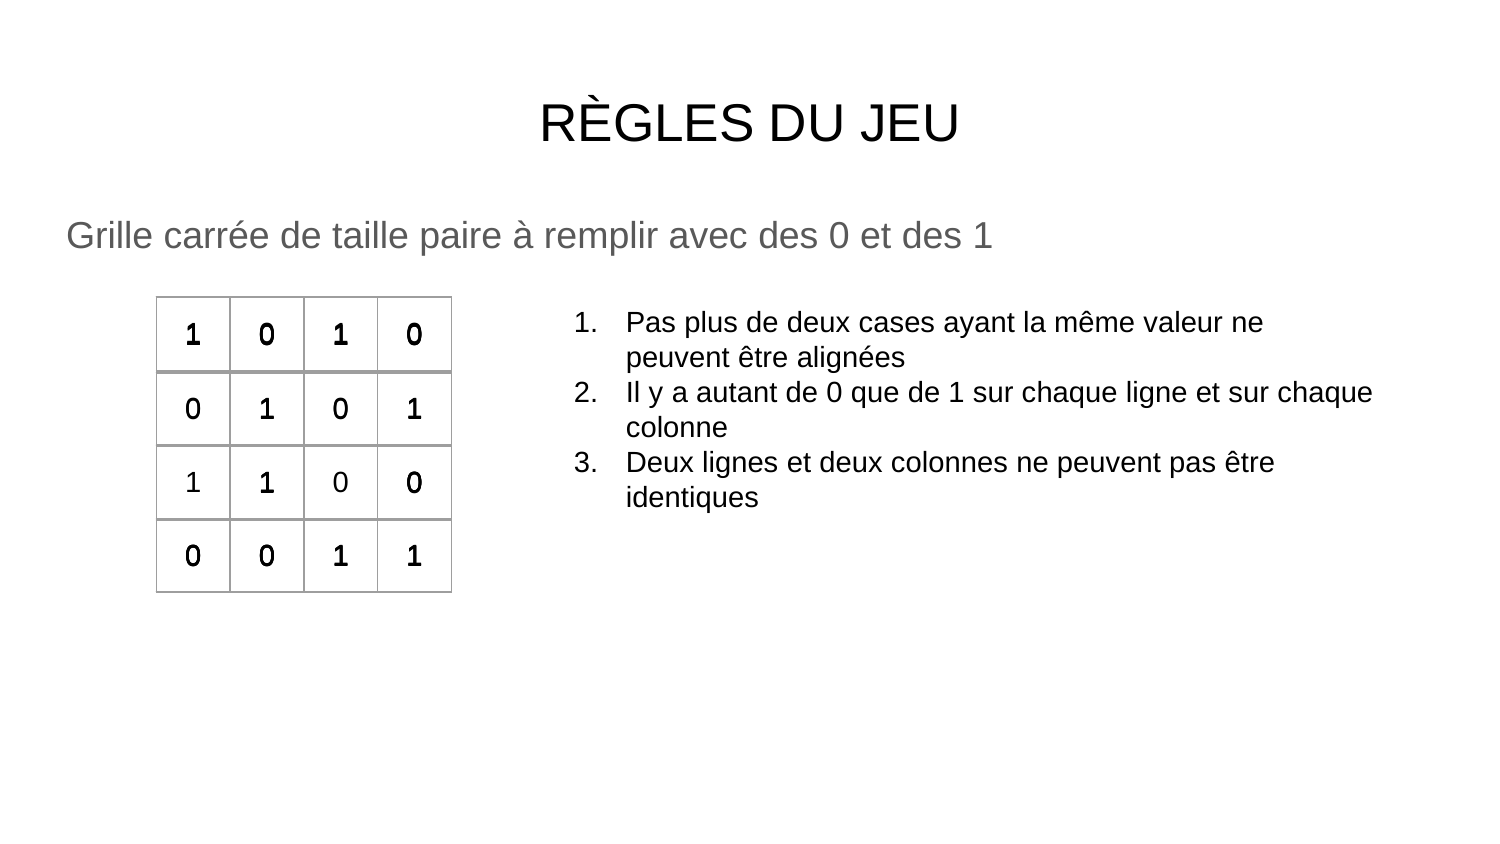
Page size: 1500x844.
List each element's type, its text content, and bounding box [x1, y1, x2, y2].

table_cell 0 [305, 374, 377, 445]
text_box Pas plus de deux cases ayant la même valeur ne peuvent être alignées Il y a autant de 0 que de 1 sur chaque ligne et sur chaque colonne Deux lignes et deux colonnes ne peuvent pas être identiques [535, 288, 1391, 529]
table_header 0 [231, 298, 303, 372]
title RÈGLES DU JEU [51, 72, 1449, 167]
table_cell 1 [305, 520, 377, 591]
table_cell 1 [231, 374, 303, 445]
table_cell 0 [305, 447, 377, 518]
table_cell 0 [157, 374, 229, 445]
table_cell 1 [378, 374, 451, 445]
table_cell 1 [231, 447, 303, 518]
table_cell 0 [378, 447, 451, 518]
table_header 1 [305, 298, 377, 372]
list Grille carrée de taille paire à remplir avec des 0 et des 1 [51, 189, 1449, 283]
table_cell 0 [231, 520, 303, 591]
table_header 1 [157, 298, 229, 372]
table_cell 1 [157, 447, 229, 518]
table_cell 0 [157, 520, 229, 591]
table_cell 1 [378, 520, 451, 591]
table_header 0 [378, 298, 451, 372]
